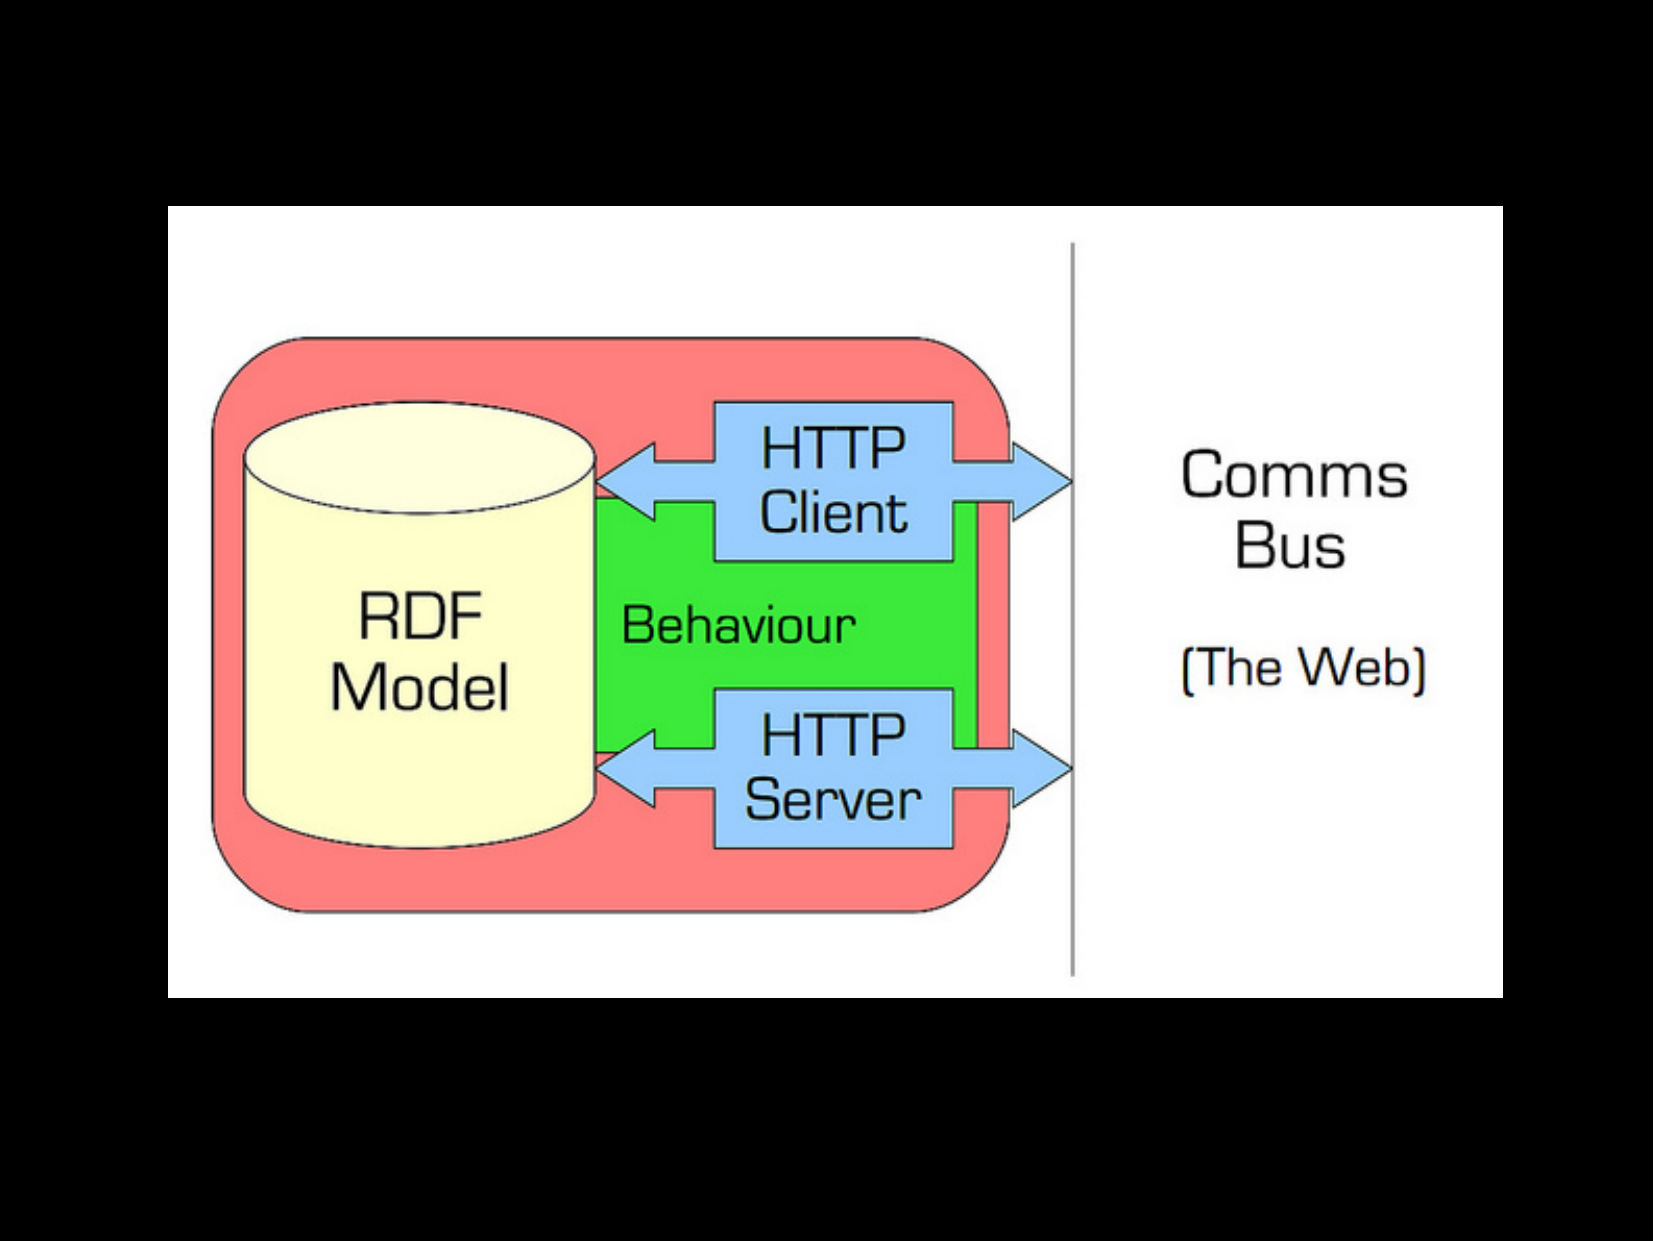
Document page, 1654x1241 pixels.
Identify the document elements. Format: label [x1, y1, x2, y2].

picture [168, 206, 1503, 998]
